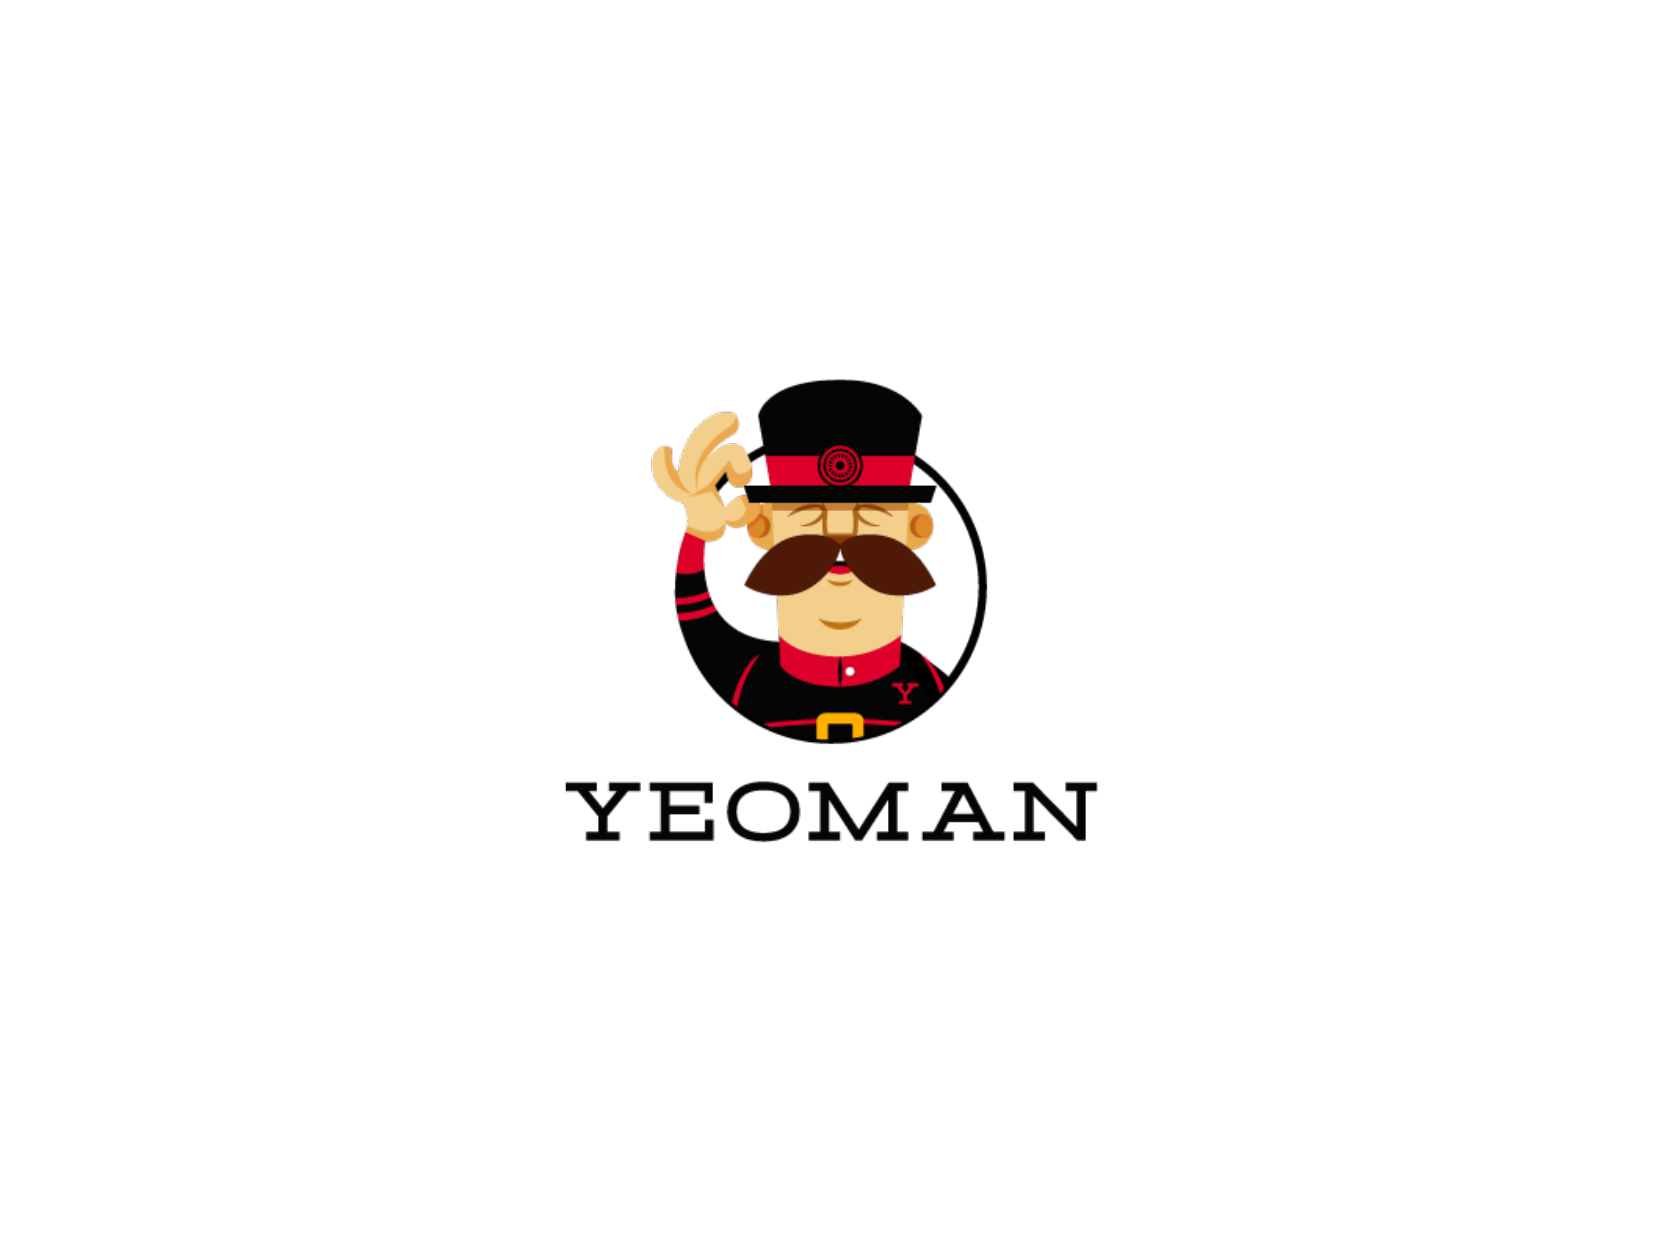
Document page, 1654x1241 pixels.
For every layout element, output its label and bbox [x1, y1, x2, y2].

picture [536, 367, 1122, 874]
